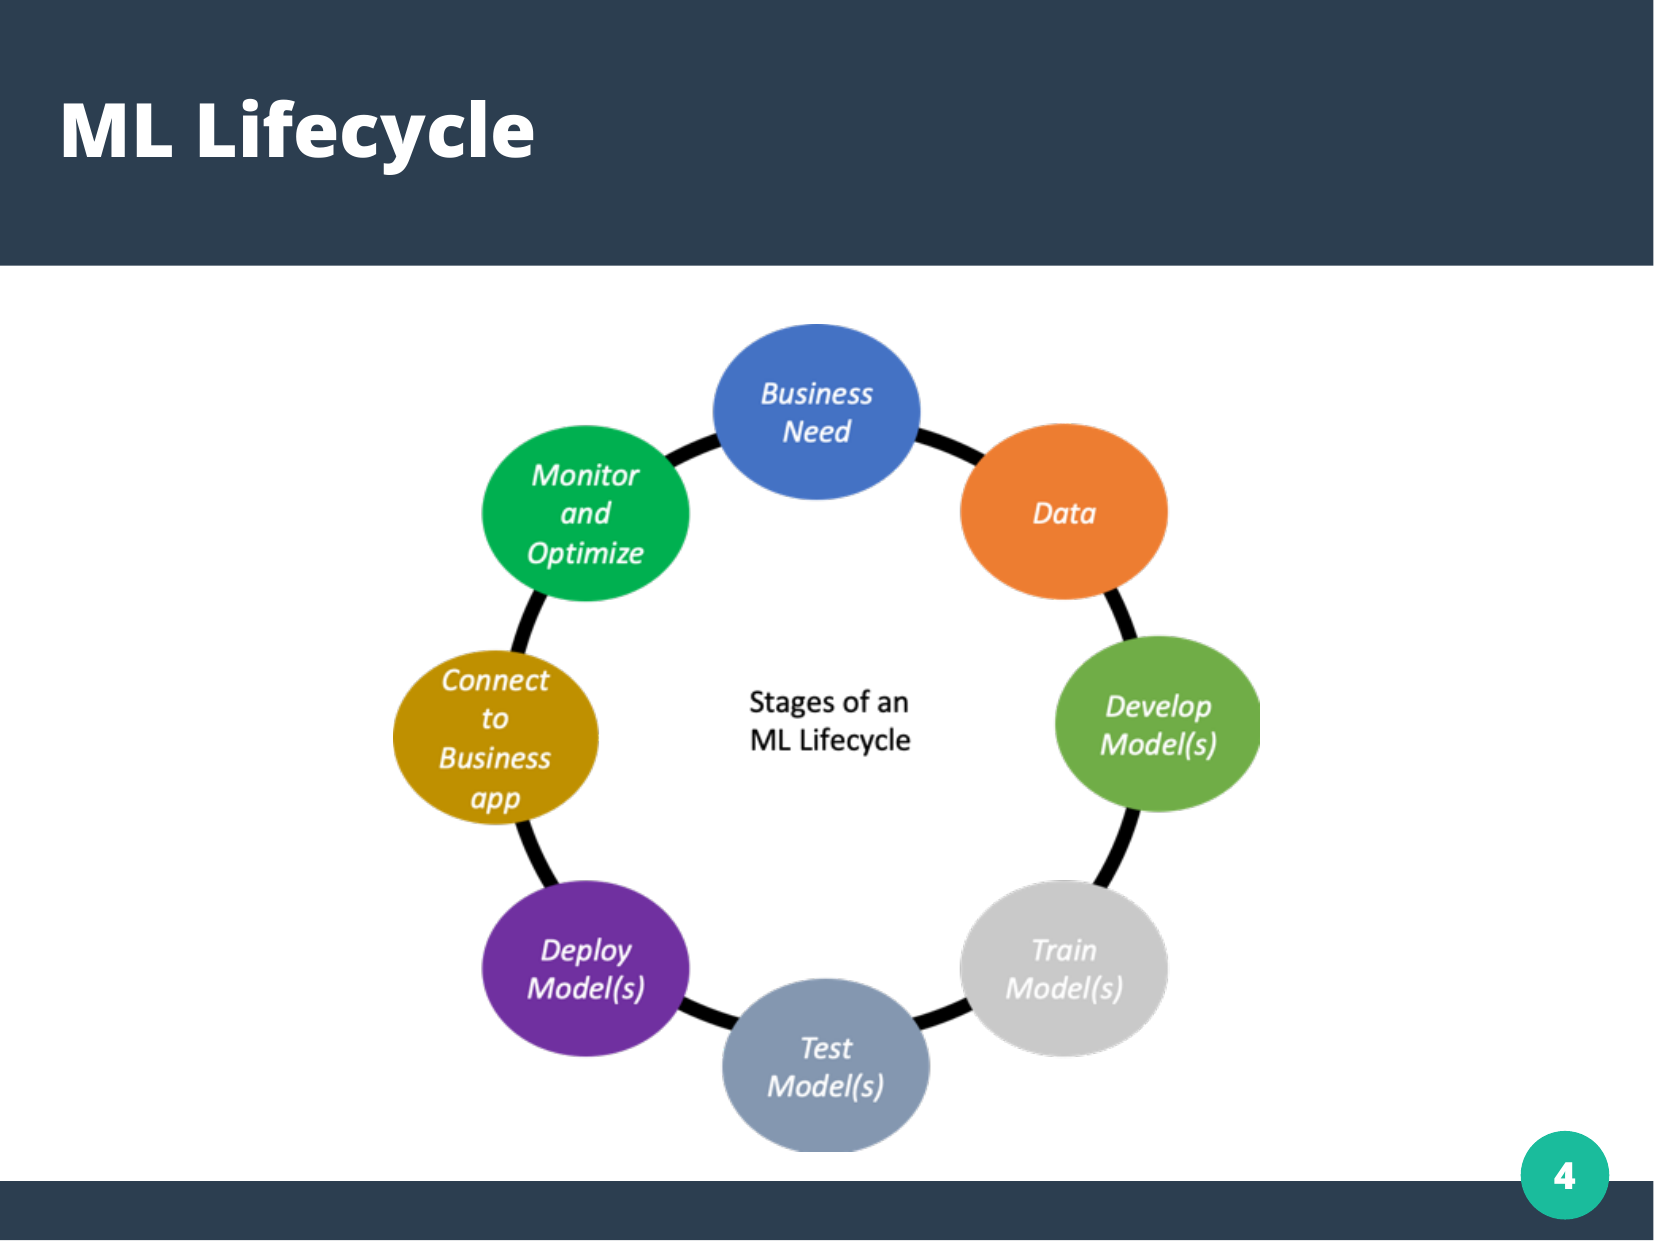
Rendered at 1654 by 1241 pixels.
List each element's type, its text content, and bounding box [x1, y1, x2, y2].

title ML Lifecycle [59, 49, 1595, 207]
picture [393, 324, 1260, 1152]
